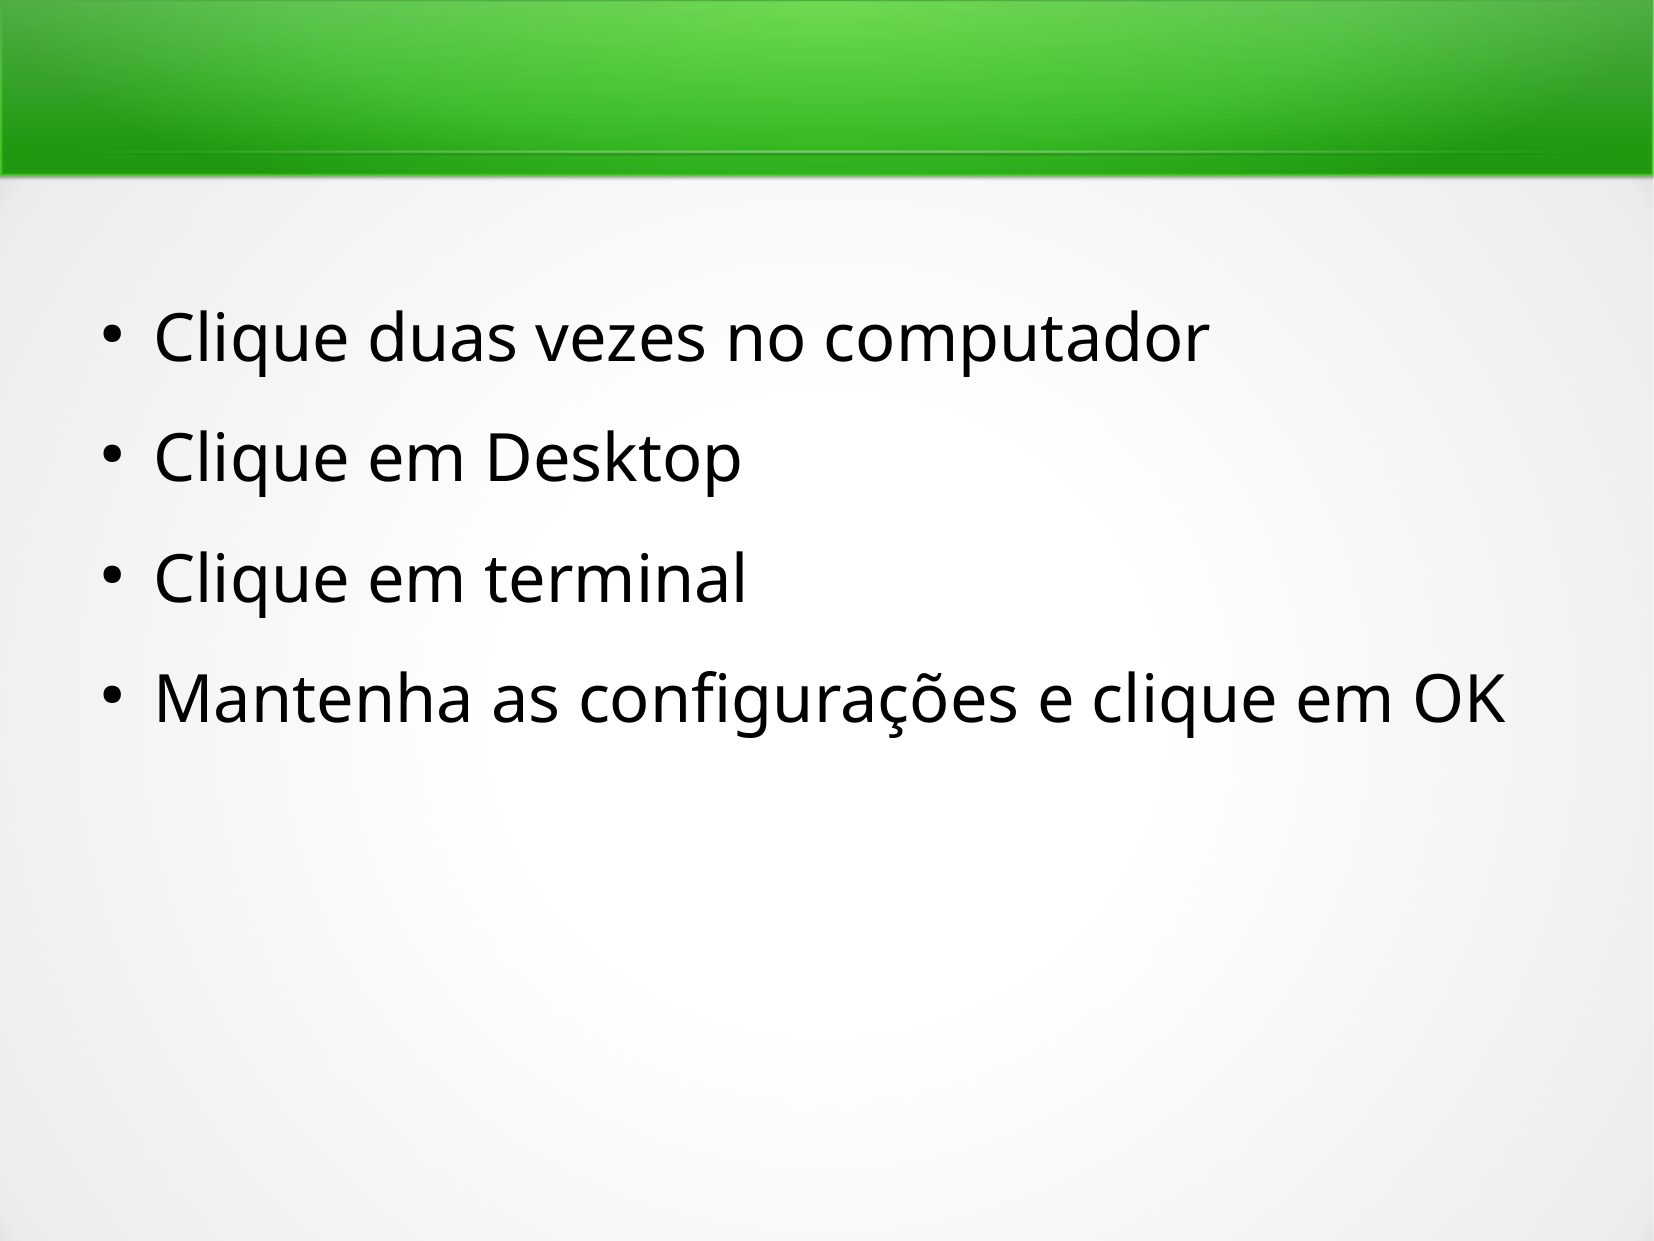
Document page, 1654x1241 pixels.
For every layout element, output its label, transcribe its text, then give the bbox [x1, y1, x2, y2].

list Clique duas vezes no computador Clique em Desktop Clique em terminal Mantenha as configurações e clique em OK [82, 290, 1571, 1010]
picture [0, 0, 1654, 1241]
